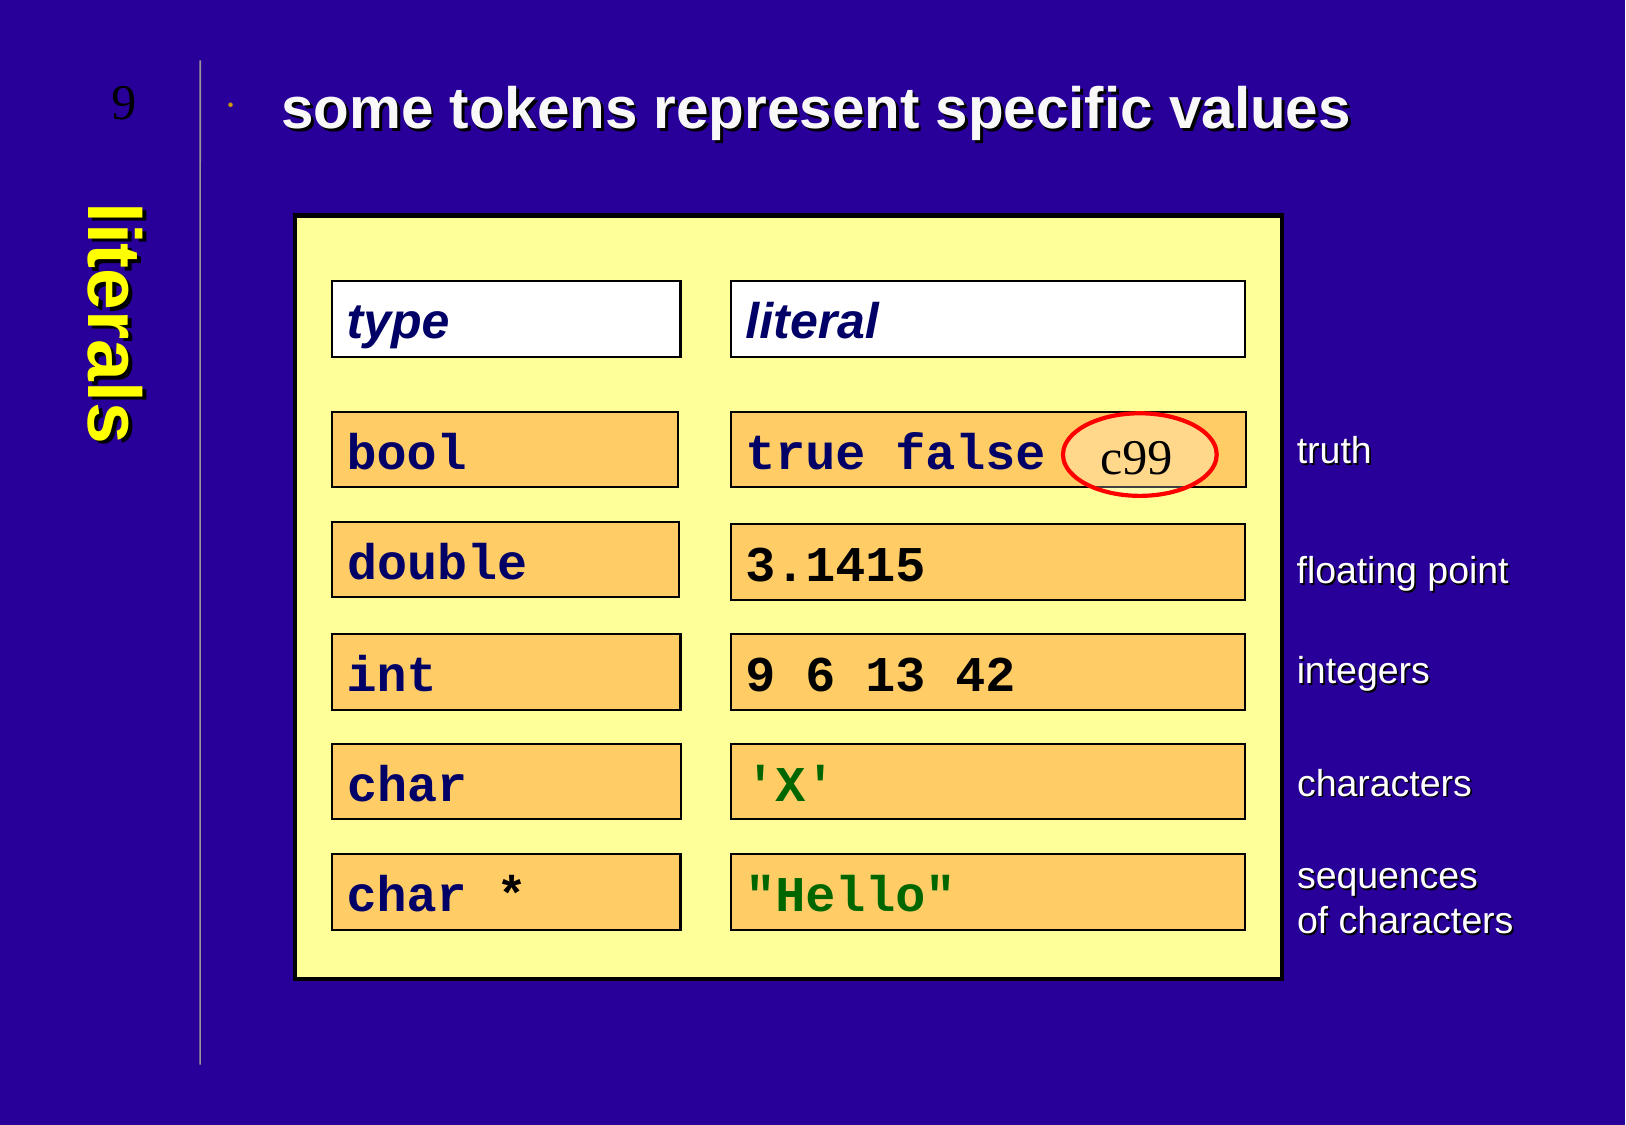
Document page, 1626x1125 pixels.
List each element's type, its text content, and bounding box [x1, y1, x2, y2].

text_box literal [730, 281, 1245, 357]
text_box characters [1282, 751, 1520, 812]
text_box "Hello" [730, 854, 1245, 930]
text_box int [331, 634, 681, 710]
text_box c99 [1062, 413, 1217, 496]
text_box bool [331, 411, 679, 488]
text_box [294, 215, 1283, 980]
text_box 9 6 13 42 [730, 634, 1245, 710]
text_box floating point [1281, 538, 1545, 599]
text_box char [332, 743, 681, 820]
text_box char * [331, 854, 681, 930]
text_box integers [1282, 638, 1483, 699]
title literals [50, 187, 188, 1063]
text_box type [331, 281, 681, 357]
list some tokens represent specific values [212, 62, 1550, 1063]
text_box 'X' [730, 743, 1245, 820]
text_box sequences of characters [1282, 843, 1533, 950]
text_box double [332, 521, 679, 598]
text_box true false [730, 411, 1247, 488]
text_box truth [1282, 418, 1483, 480]
text_box 3.1415 [730, 524, 1245, 600]
